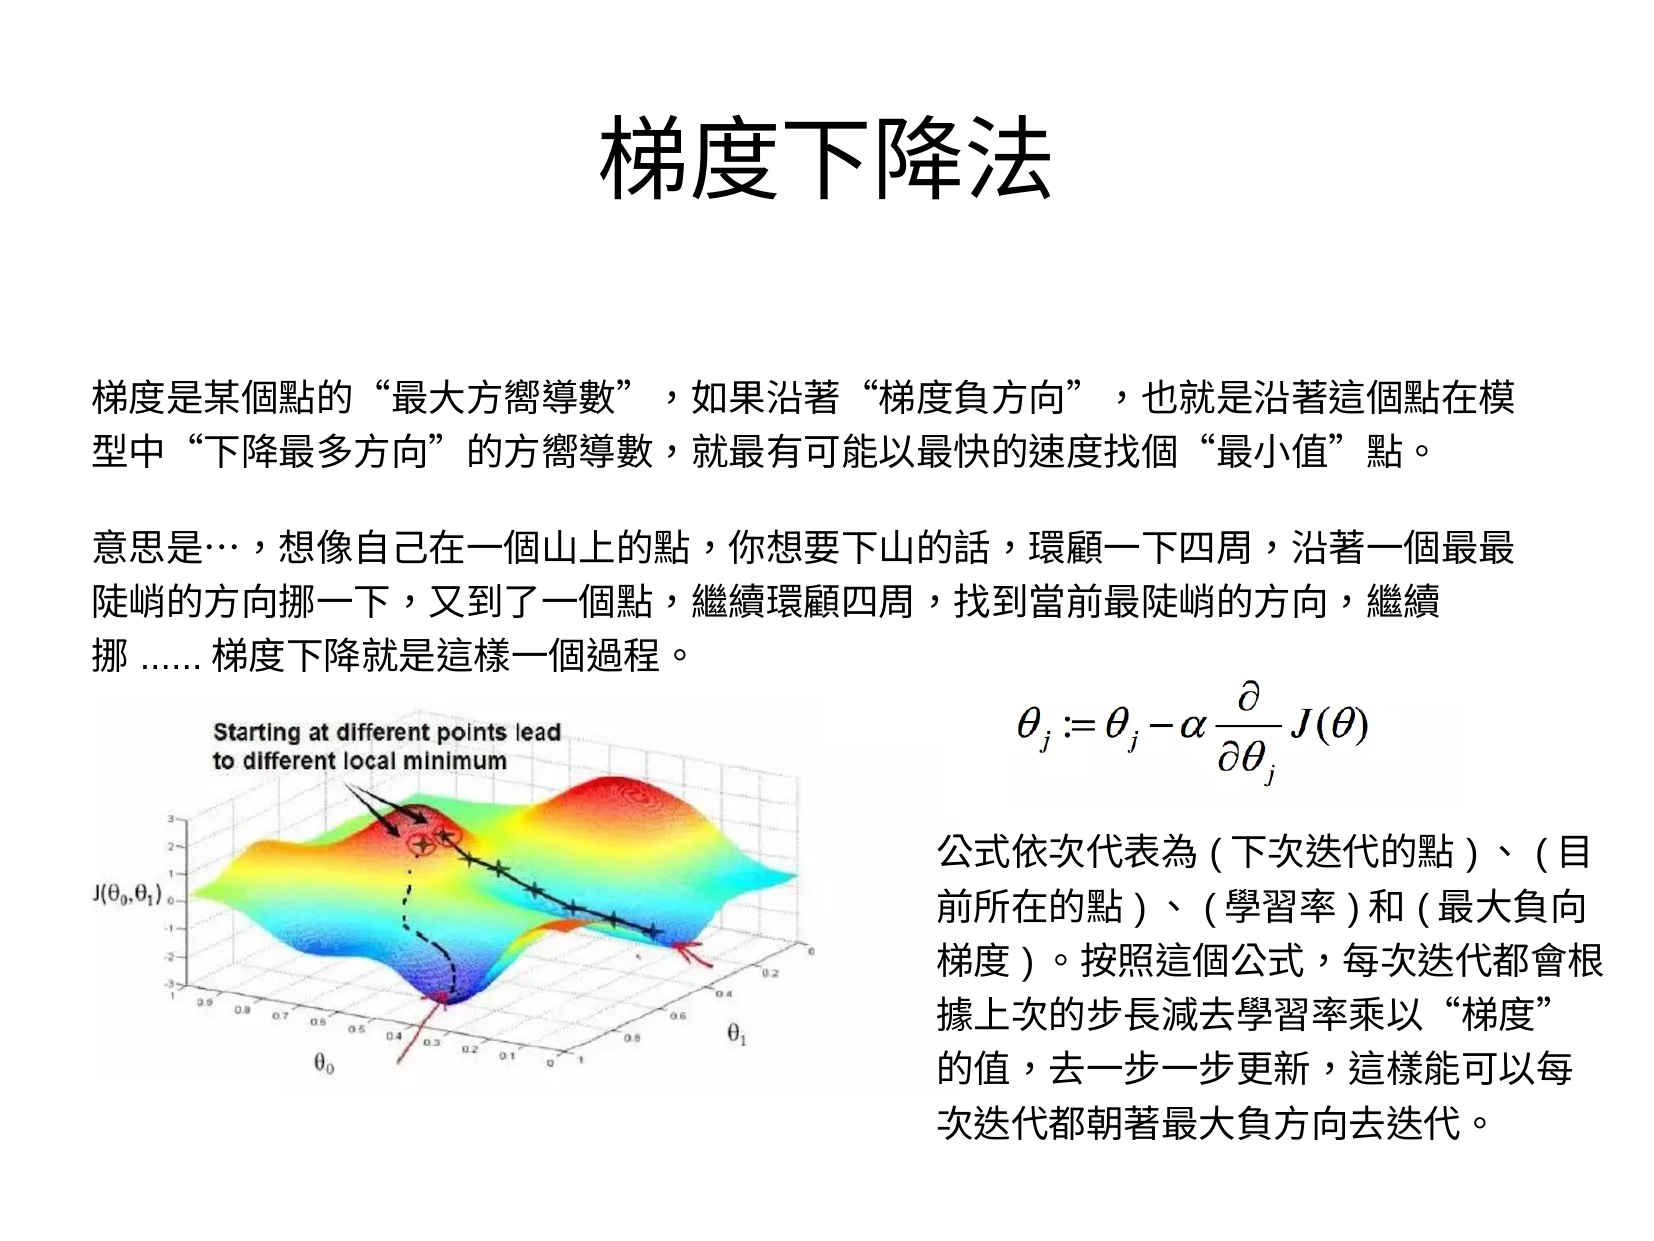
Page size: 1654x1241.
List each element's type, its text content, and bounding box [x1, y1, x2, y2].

text_box 公式依次代表為(下次迭代的點)、(目前所在的點)、(學習率)和(最大負向梯度)。按照這個公式，每次迭代都會根據上次的步長減去學習率乘以“梯度”的值，去一步一步更新，這樣能可以每次迭代都朝著最大負方向去迭代。 [921, 814, 1626, 1193]
title 梯度下降法 [82, 49, 1571, 257]
text_box 梯度是某個點的“最大方嚮導數”，如果沿著“梯度負方向”，也就是沿著這個點在模型中“下降最多方向”的方嚮導數，就最有可能以最快的速度找個“最小值”點。 意思是…，想像自己在一個山上的點，你想要下山的話，環顧一下四周，沿著一個最最陡峭的方向挪一下，又到了一個點，繼續環顧四周，找到當前最陡峭的方向，繼續挪......梯度下降就是這樣一個過程。 [76, 360, 1565, 814]
picture [0, 673, 1465, 1099]
